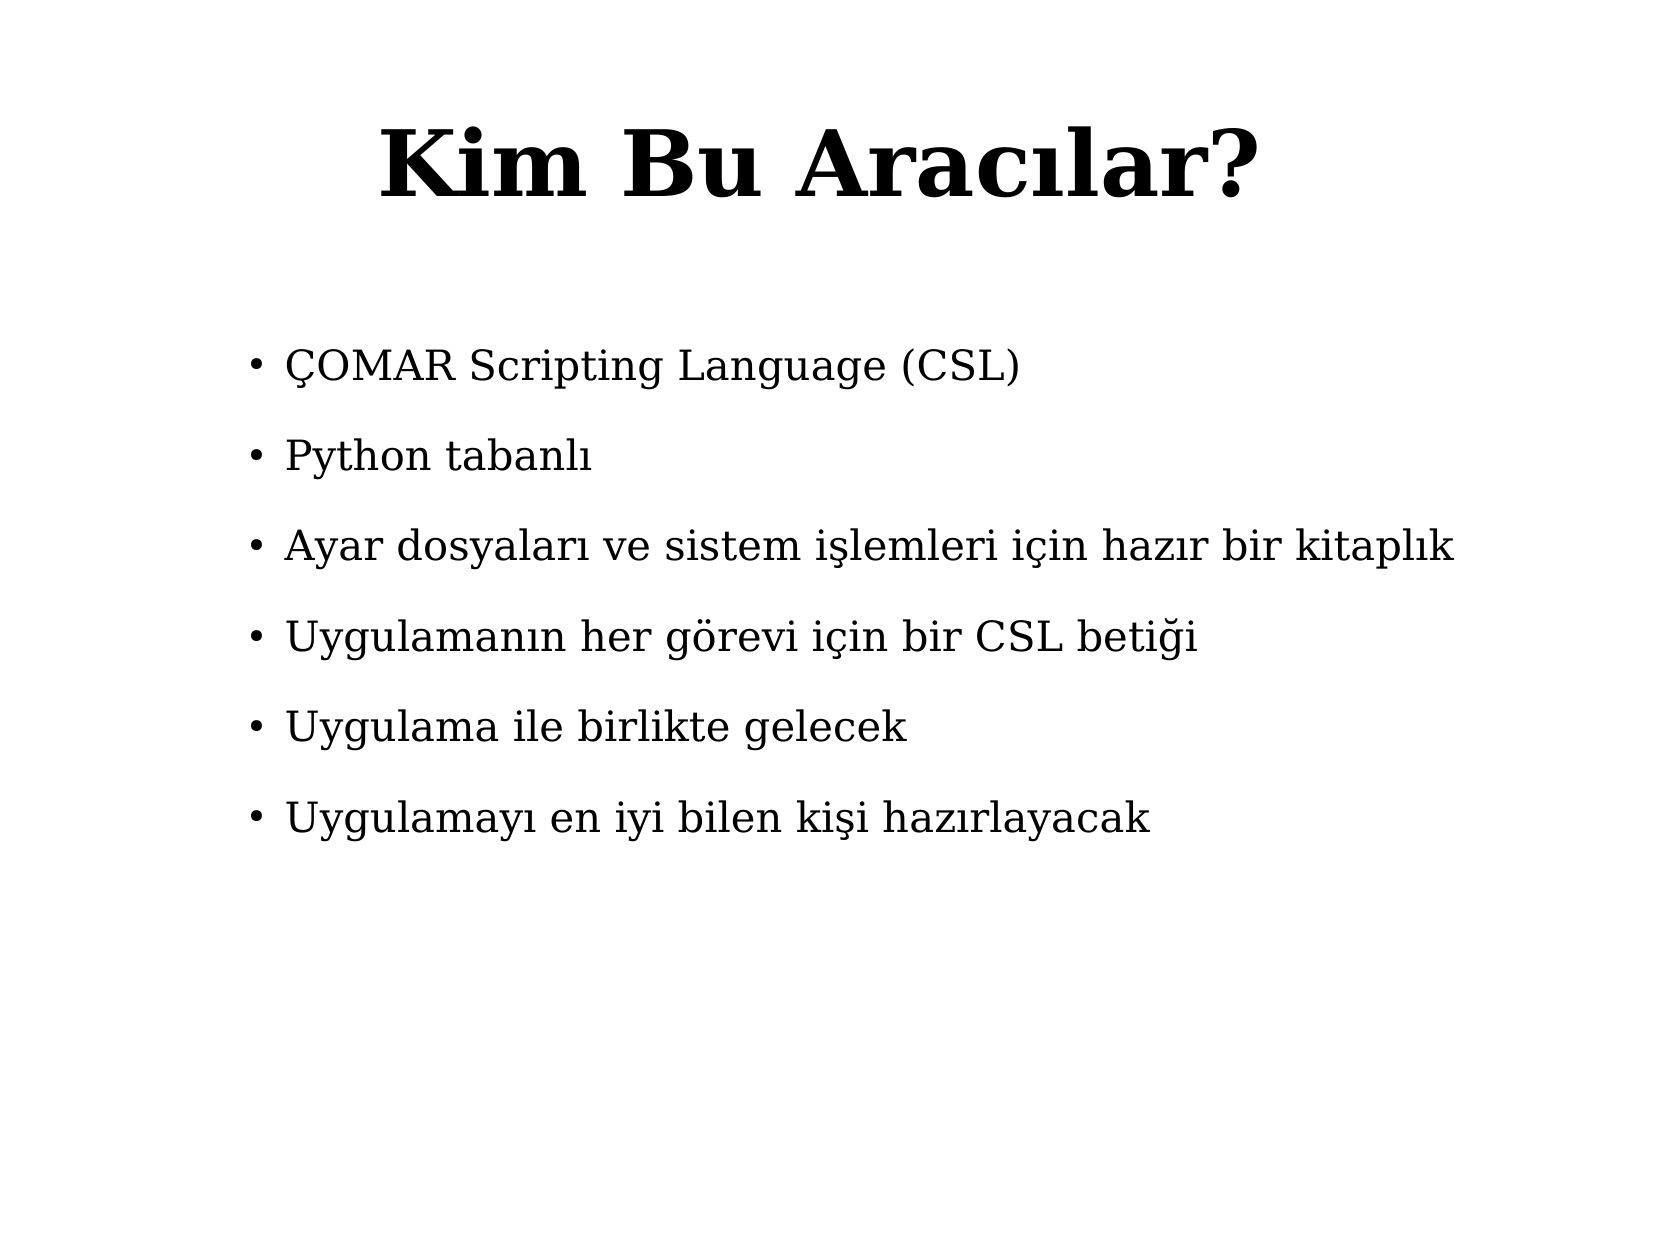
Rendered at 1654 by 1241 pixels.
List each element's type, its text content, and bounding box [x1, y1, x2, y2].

text_box ÇOMAR Scripting Language (CSL) Python tabanlı Ayar dosyaları ve sistem işlemleri için hazır bir kitaplık Uygulamanın her görevi için bir CSL betiği Uygulama ile birlikte gelecek Uygulamayı en iyi bilen kişi hazırlayacak [178, 317, 1420, 818]
text_box Kim Bu Aracılar? [377, 109, 1263, 218]
